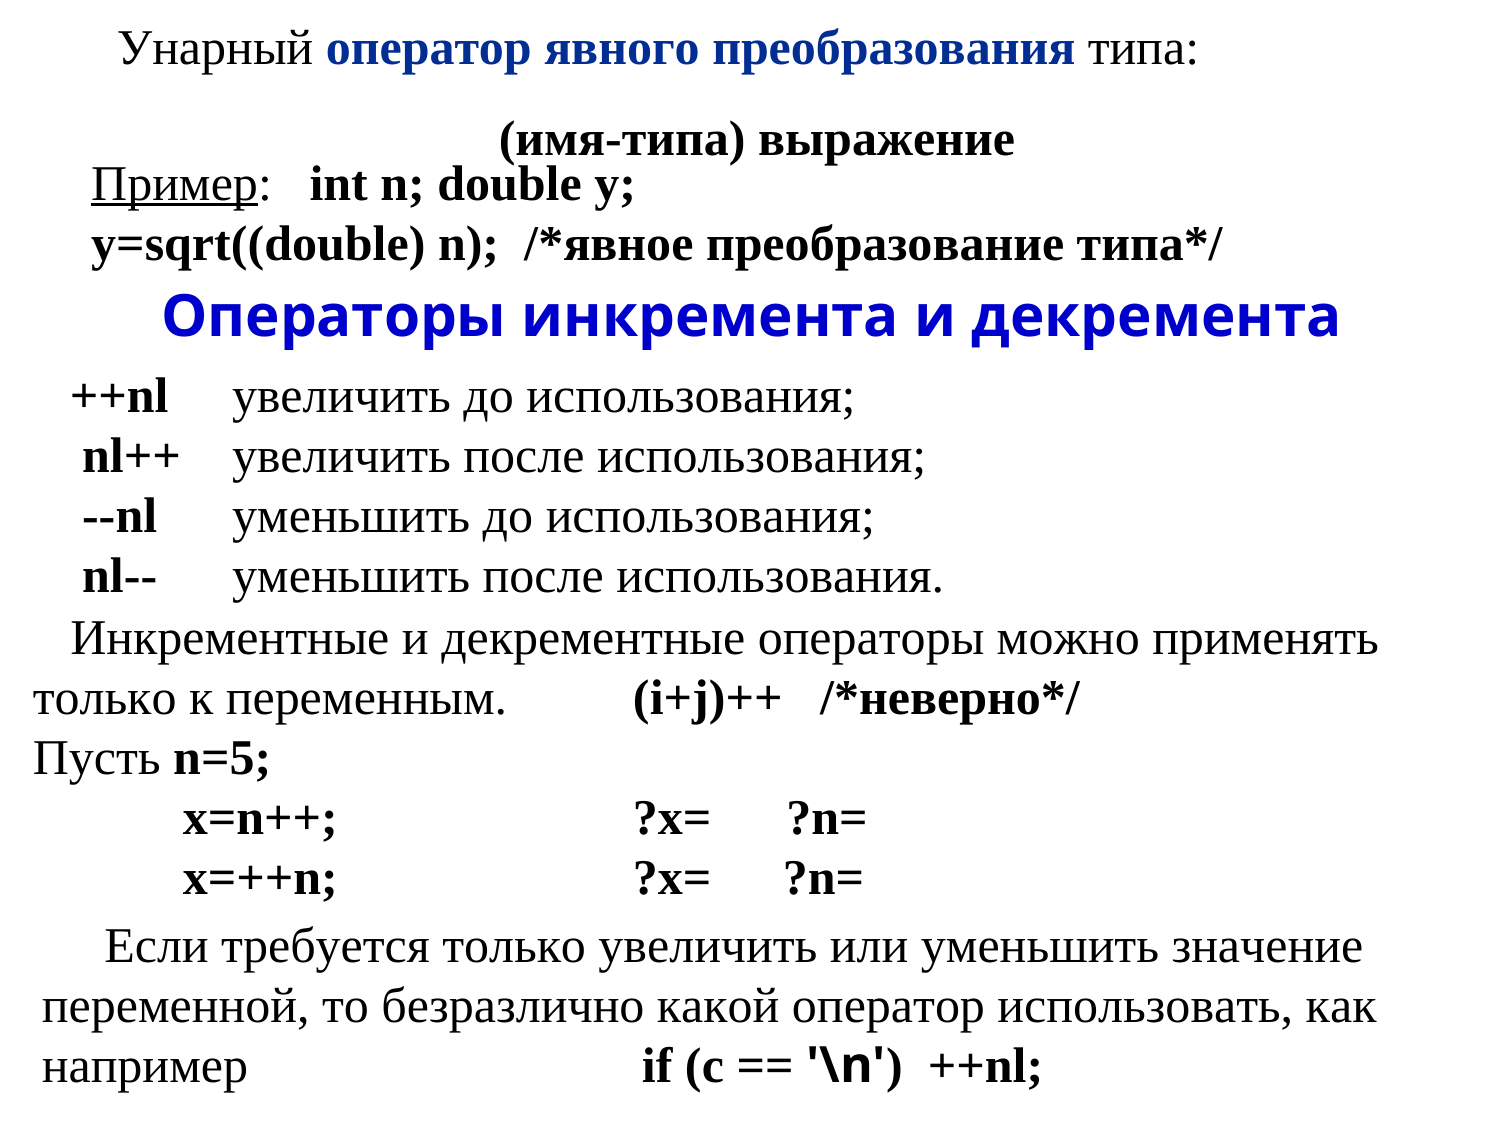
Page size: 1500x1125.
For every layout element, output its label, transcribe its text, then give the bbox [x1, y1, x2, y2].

text_box Пример: int n; double y; y=sqrt((double) n); /*явное преобразование типа*/ [1, 142, 1488, 272]
text_box Инкрементные и декрементные операторы можно применять только к переменным. (i+j)++ /*неверно*/ Пусть n=5; x=n++; ?x= ?n= x=++n; ?x= ?n= [18, 597, 1427, 913]
text_box Операторы инкремента и декремента [1, 272, 1500, 355]
text_box Если требуется только увеличить или уменьшить значение переменной, то безразлично какой оператор использовать, как например if (c == '\n') ++nl; [27, 905, 1453, 1101]
text_box Унарный оператор явного преобразования типа: (имя-типа) выражение [27, 6, 1487, 142]
text_box ++nl увеличить до использования; nl++ увеличить после использования; --nl уменьшить до использования; nl-- уменьшить после использования. [0, 354, 1453, 611]
